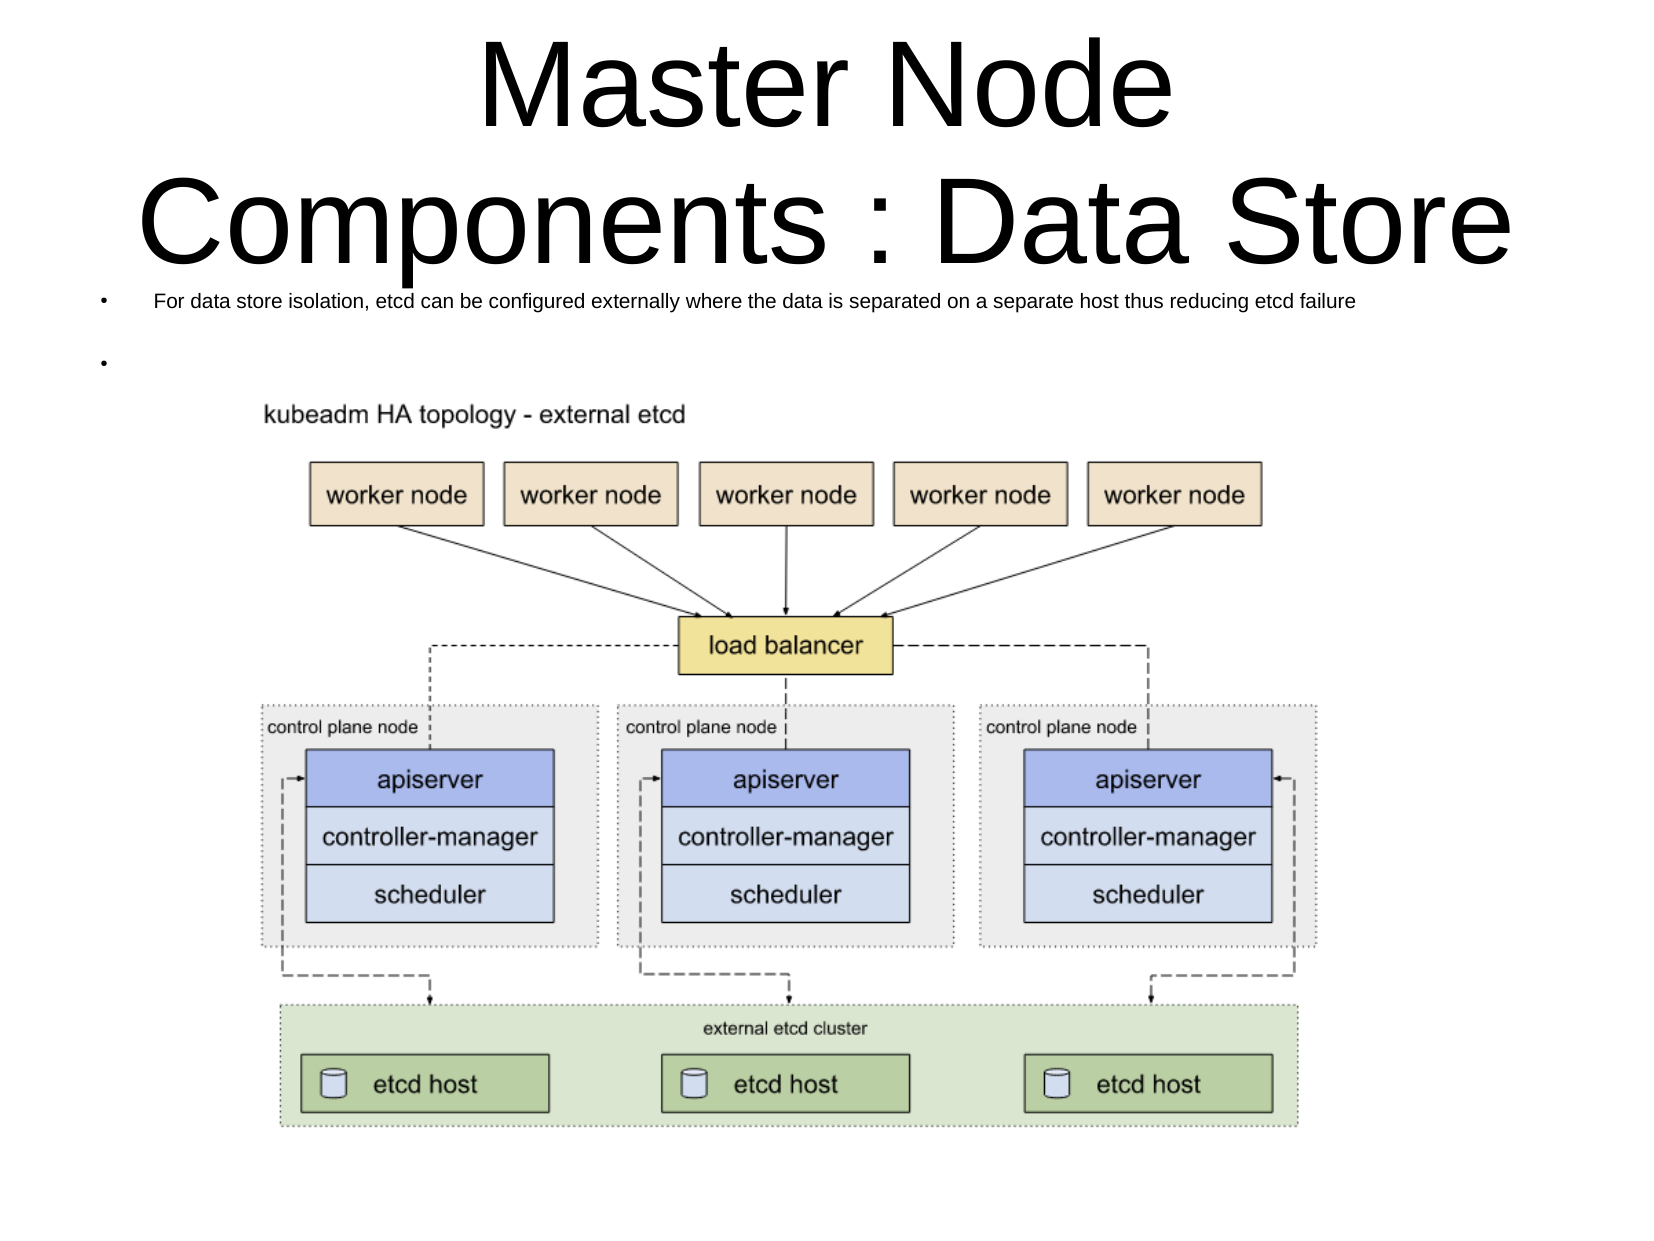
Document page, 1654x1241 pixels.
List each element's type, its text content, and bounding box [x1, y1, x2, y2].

title Master Node Components : Data Store [82, 16, 1571, 290]
list For data store isolation, etcd can be configured externally where the data is separated on a separate host thus reducing etcd failure [82, 290, 1571, 1010]
picture [240, 375, 1373, 1171]
